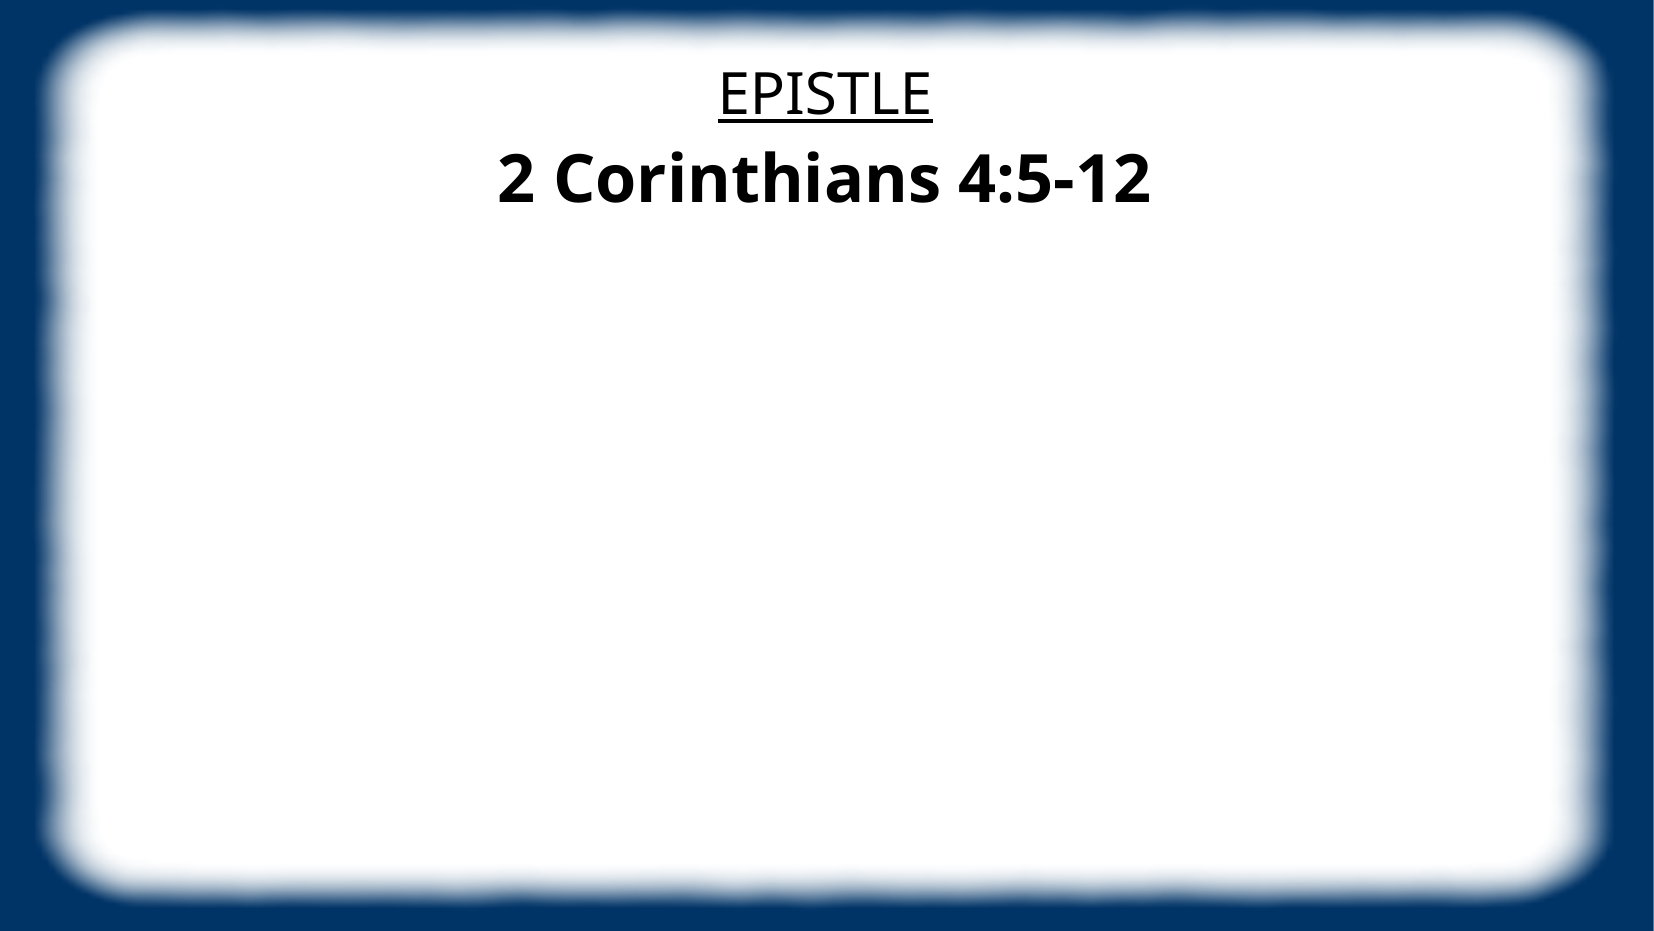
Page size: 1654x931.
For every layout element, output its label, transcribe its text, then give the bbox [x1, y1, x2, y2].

text_box EPISTLE 2 Corinthians 4:5-12 [105, 45, 1546, 241]
picture [0, 0, 1654, 931]
